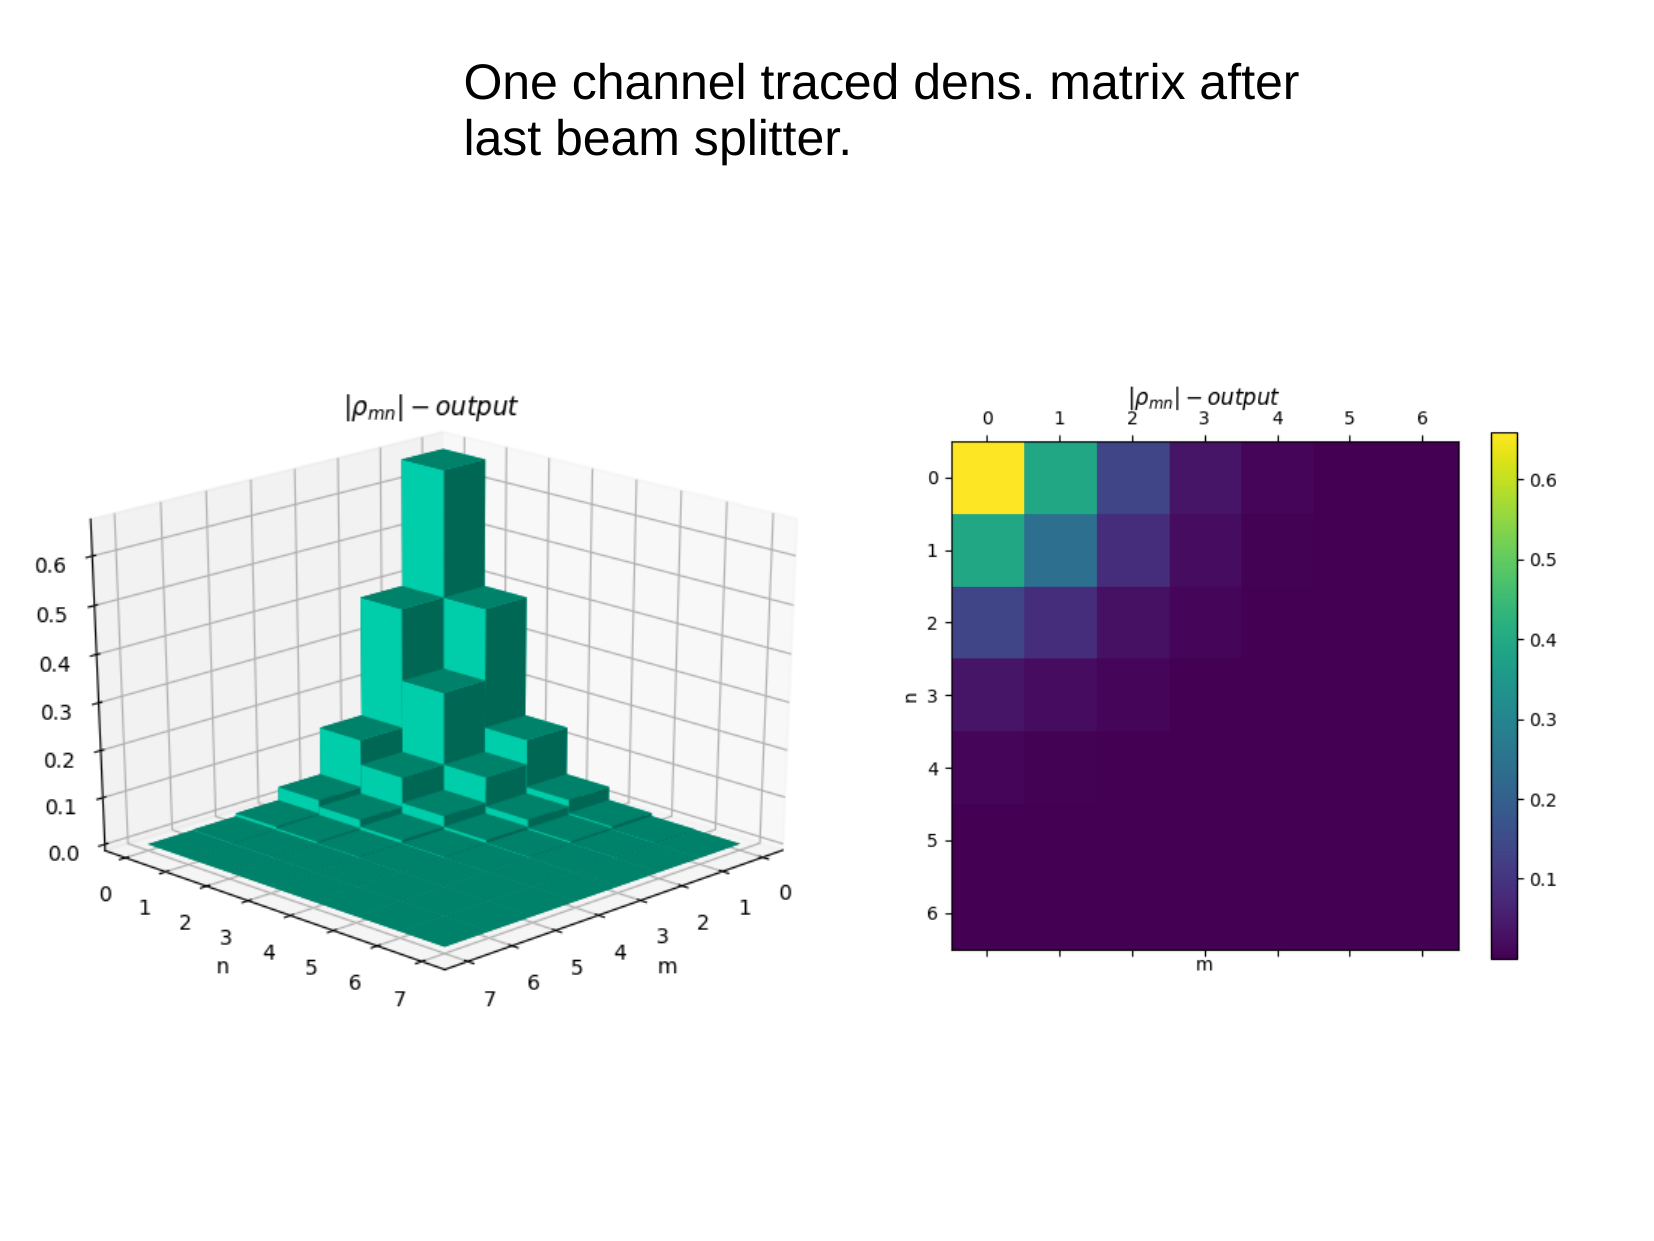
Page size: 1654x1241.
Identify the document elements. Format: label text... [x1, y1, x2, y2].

picture [23, 374, 827, 1028]
picture [885, 366, 1571, 990]
text_box One channel traced dens. matrix after last beam splitter. [448, 47, 1323, 174]
